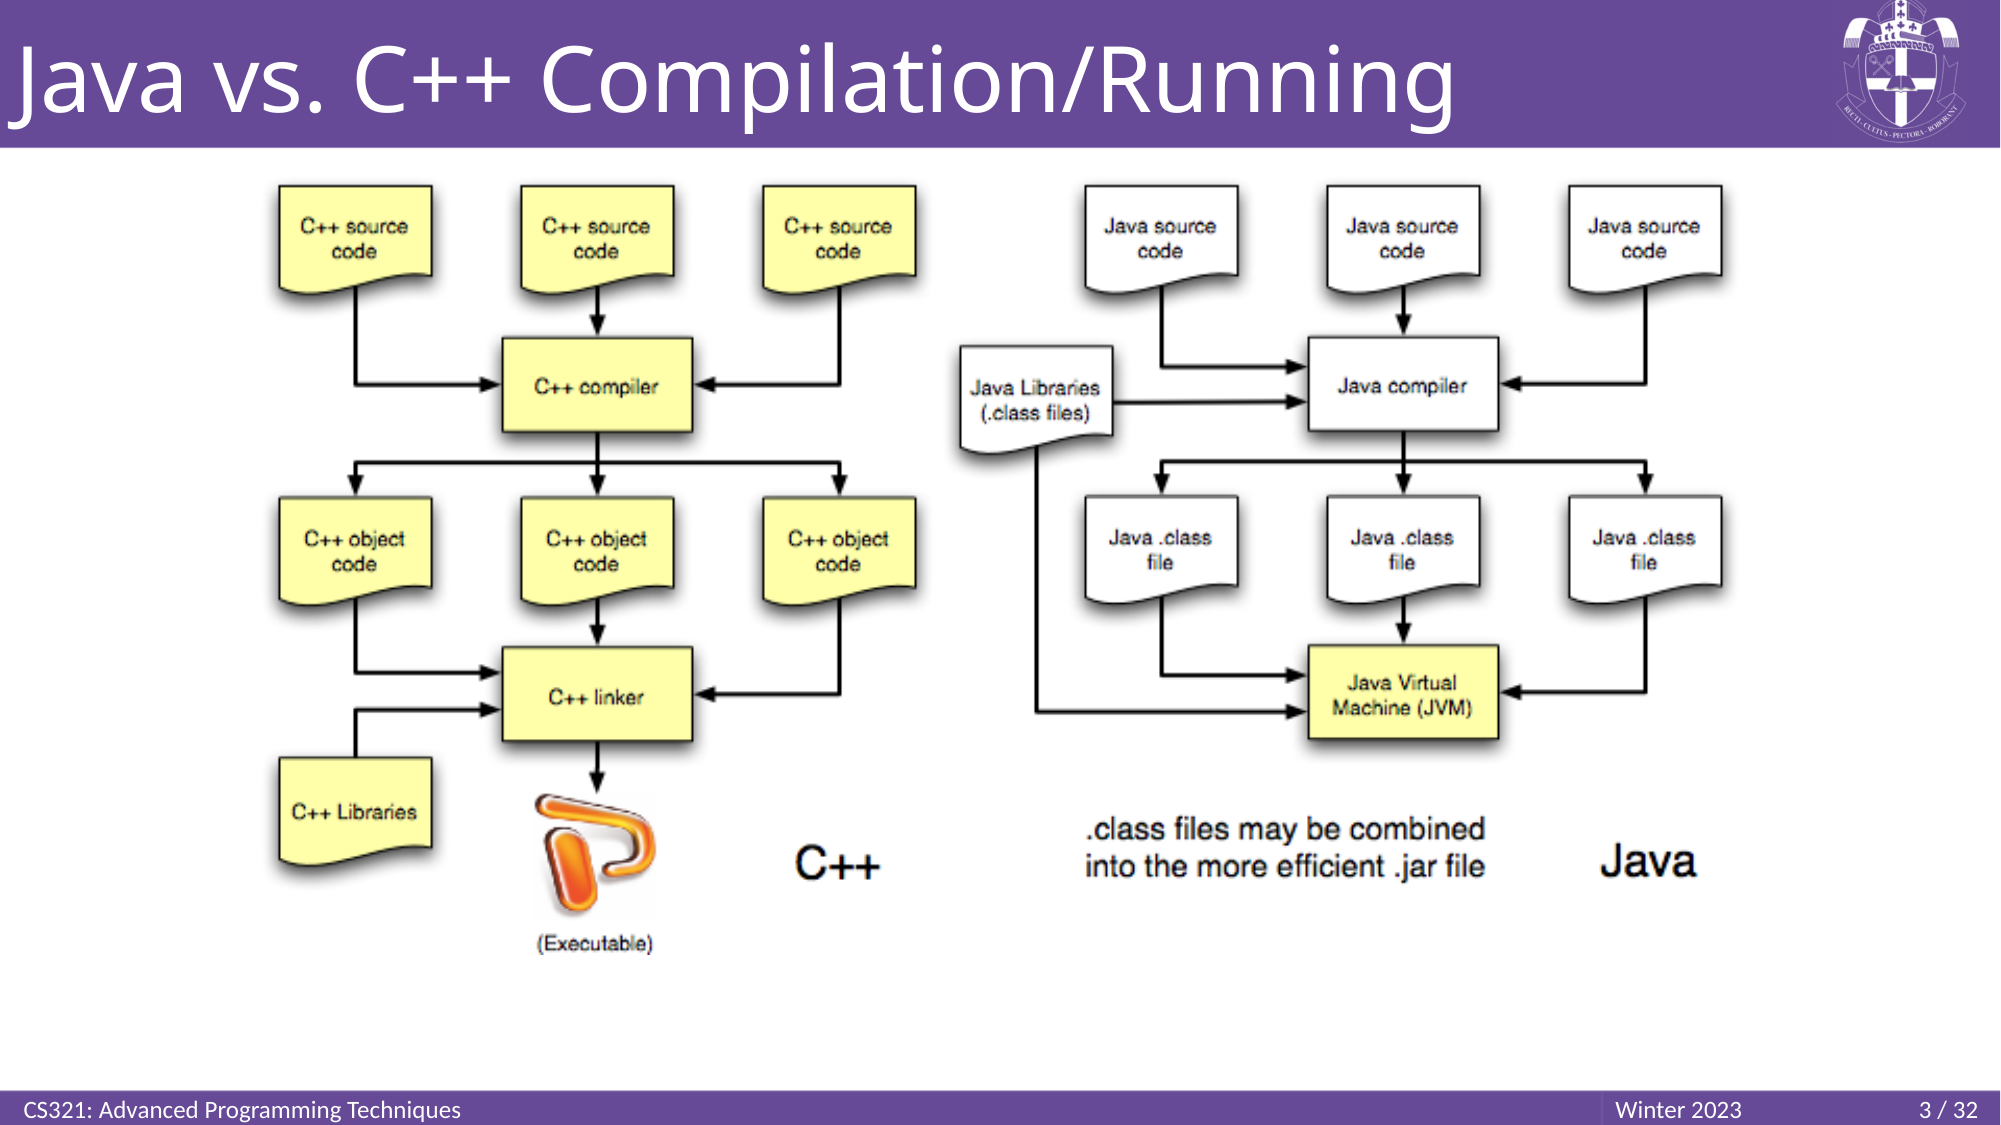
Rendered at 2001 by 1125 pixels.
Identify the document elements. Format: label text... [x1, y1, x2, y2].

slide_number Winter 2023 [1600, 1078, 1862, 1125]
picture [0, 0, 2001, 1125]
slide_number <number> / 32 [1862, 1078, 1994, 1125]
title Java vs. C++ Compilation/Running [0, 0, 1725, 192]
